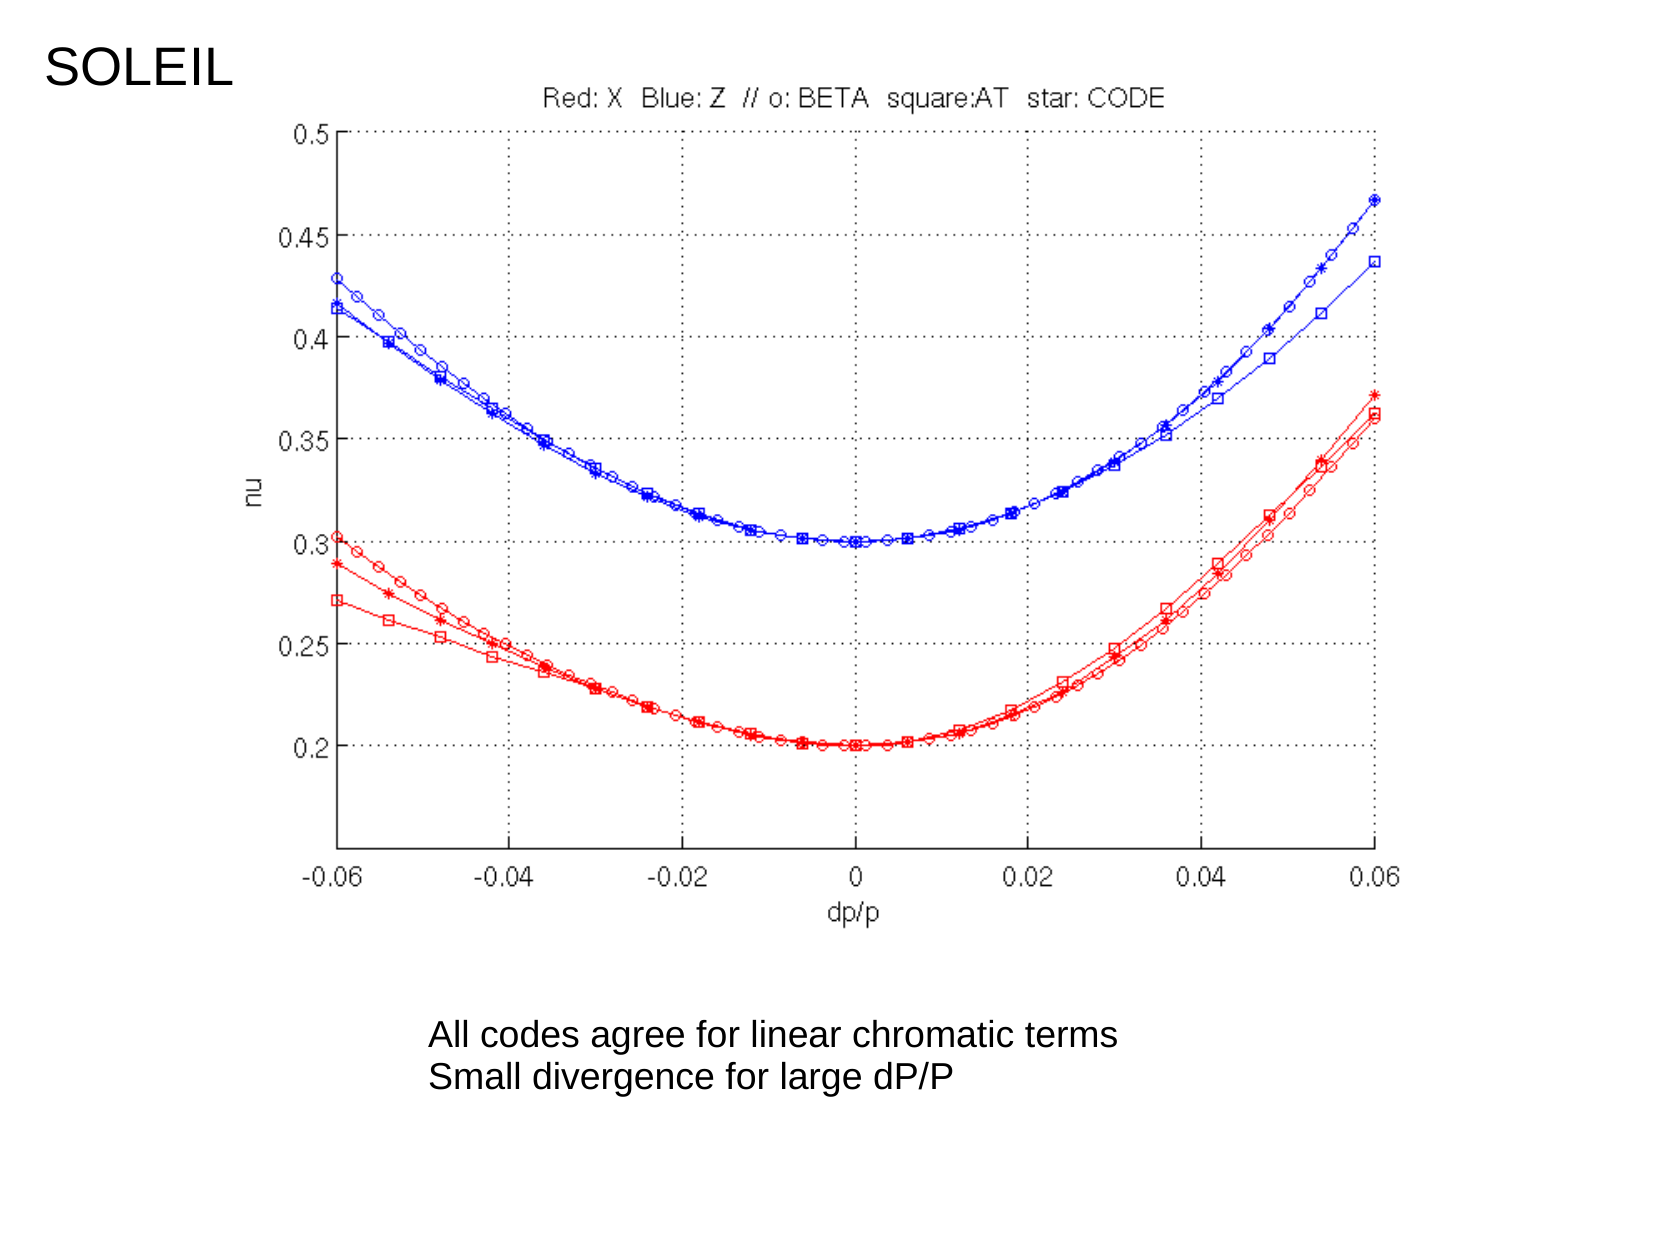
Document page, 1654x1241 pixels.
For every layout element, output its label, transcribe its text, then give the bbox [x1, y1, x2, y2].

picture [163, 66, 1501, 945]
text_box All codes agree for linear chromatic terms Small divergence for large dP/P [413, 1006, 1211, 1105]
text_box SOLEIL [29, 29, 296, 105]
